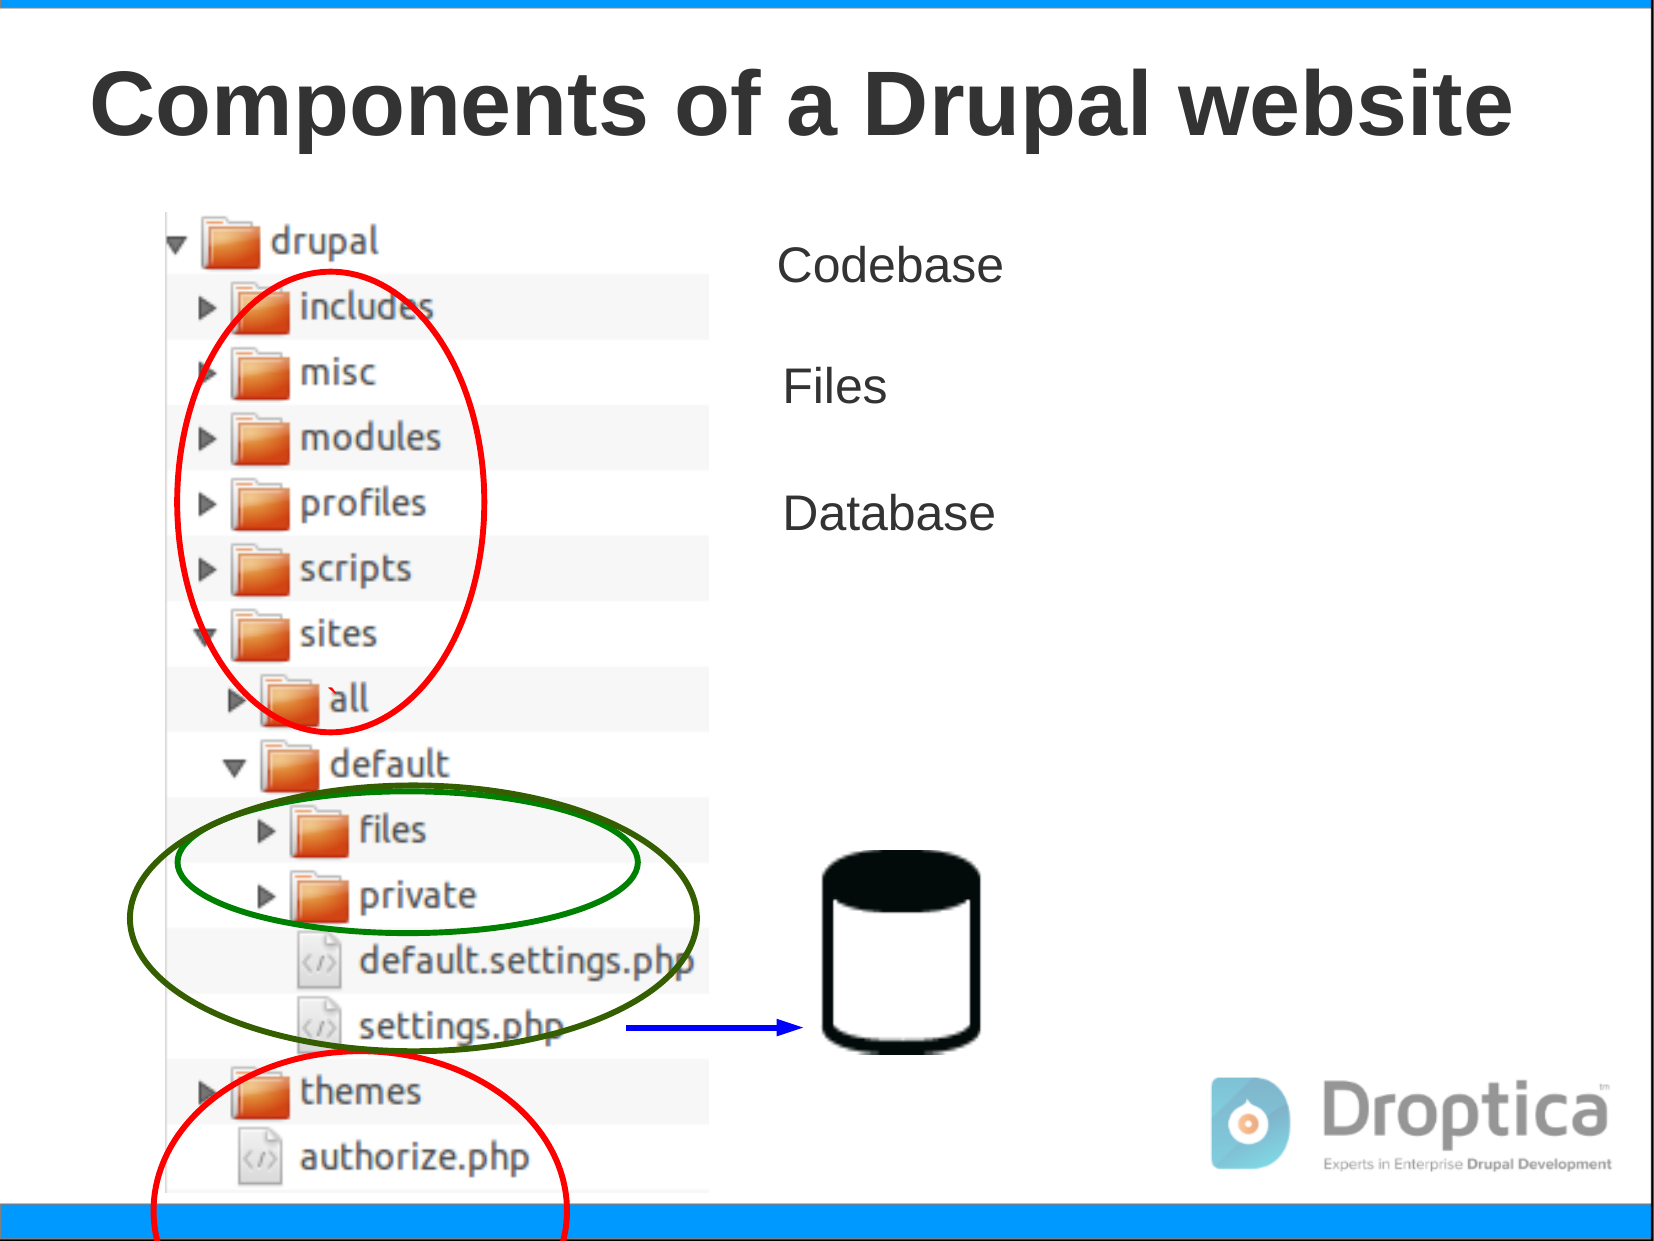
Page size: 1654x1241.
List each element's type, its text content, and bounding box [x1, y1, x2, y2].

text_box Codebase [761, 230, 1654, 301]
title Components of a Drupal website [59, 0, 1548, 208]
picture [181, 795, 634, 930]
picture [133, 835, 693, 1048]
text_box Database [767, 477, 1359, 617]
picture [0, 0, 1654, 1241]
picture [157, 1055, 564, 1241]
text_box Files [767, 350, 1371, 422]
